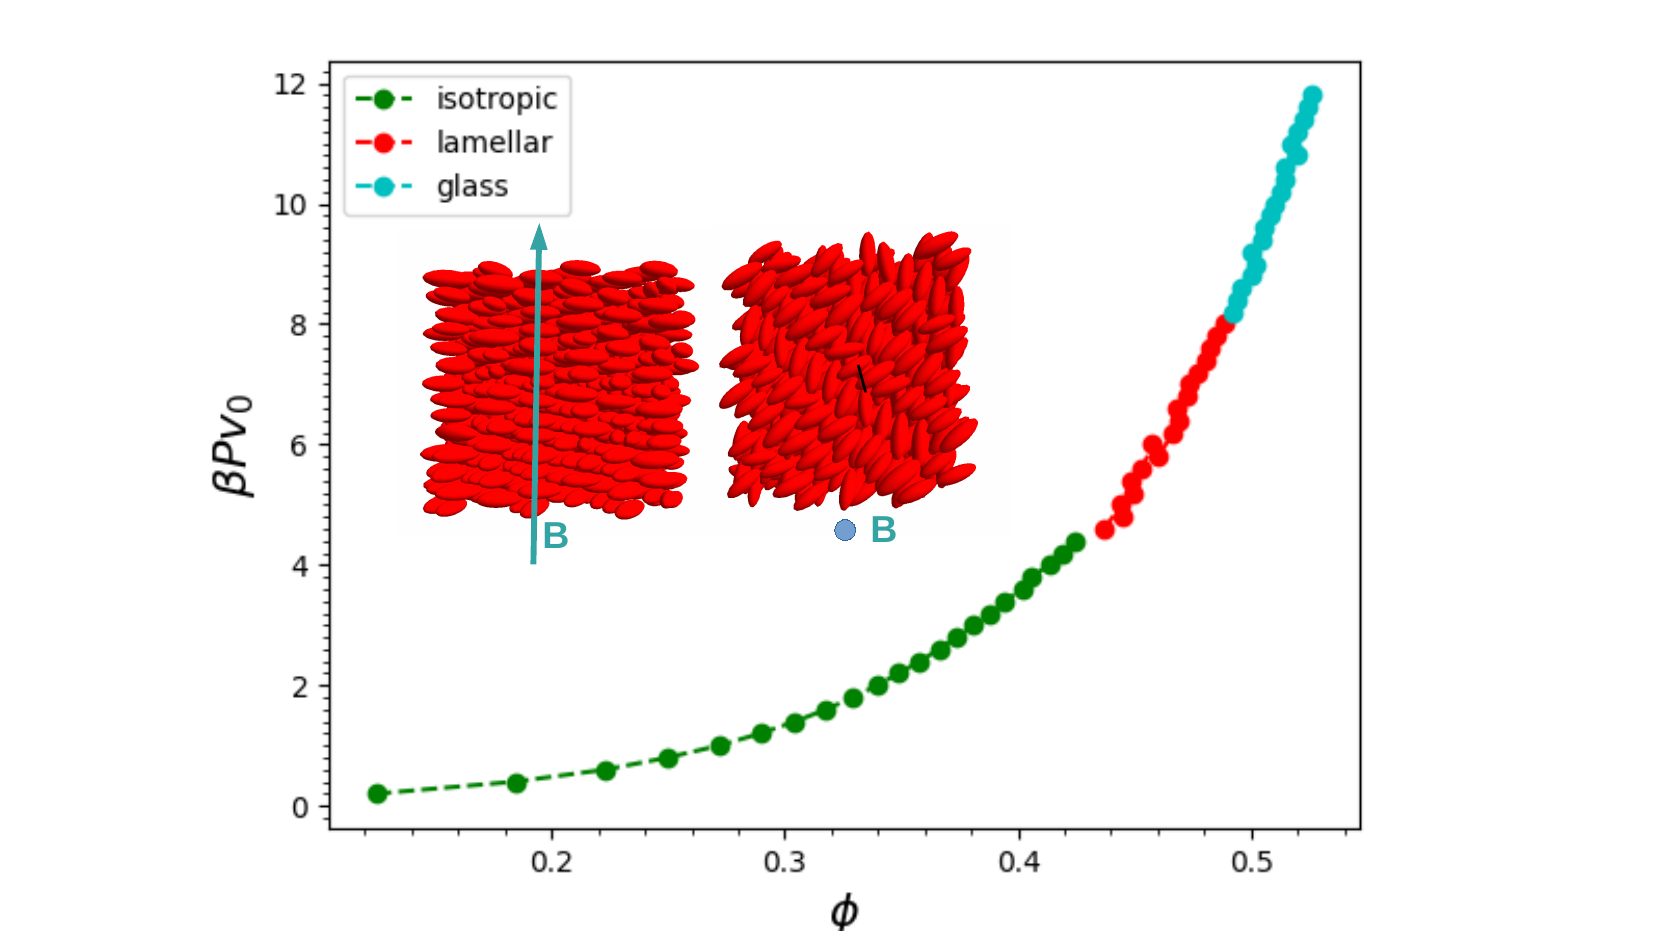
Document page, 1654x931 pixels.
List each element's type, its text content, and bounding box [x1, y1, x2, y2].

text_box B [855, 501, 913, 559]
text_box B [527, 507, 585, 565]
text_box [834, 519, 855, 541]
picture [163, 0, 1493, 931]
